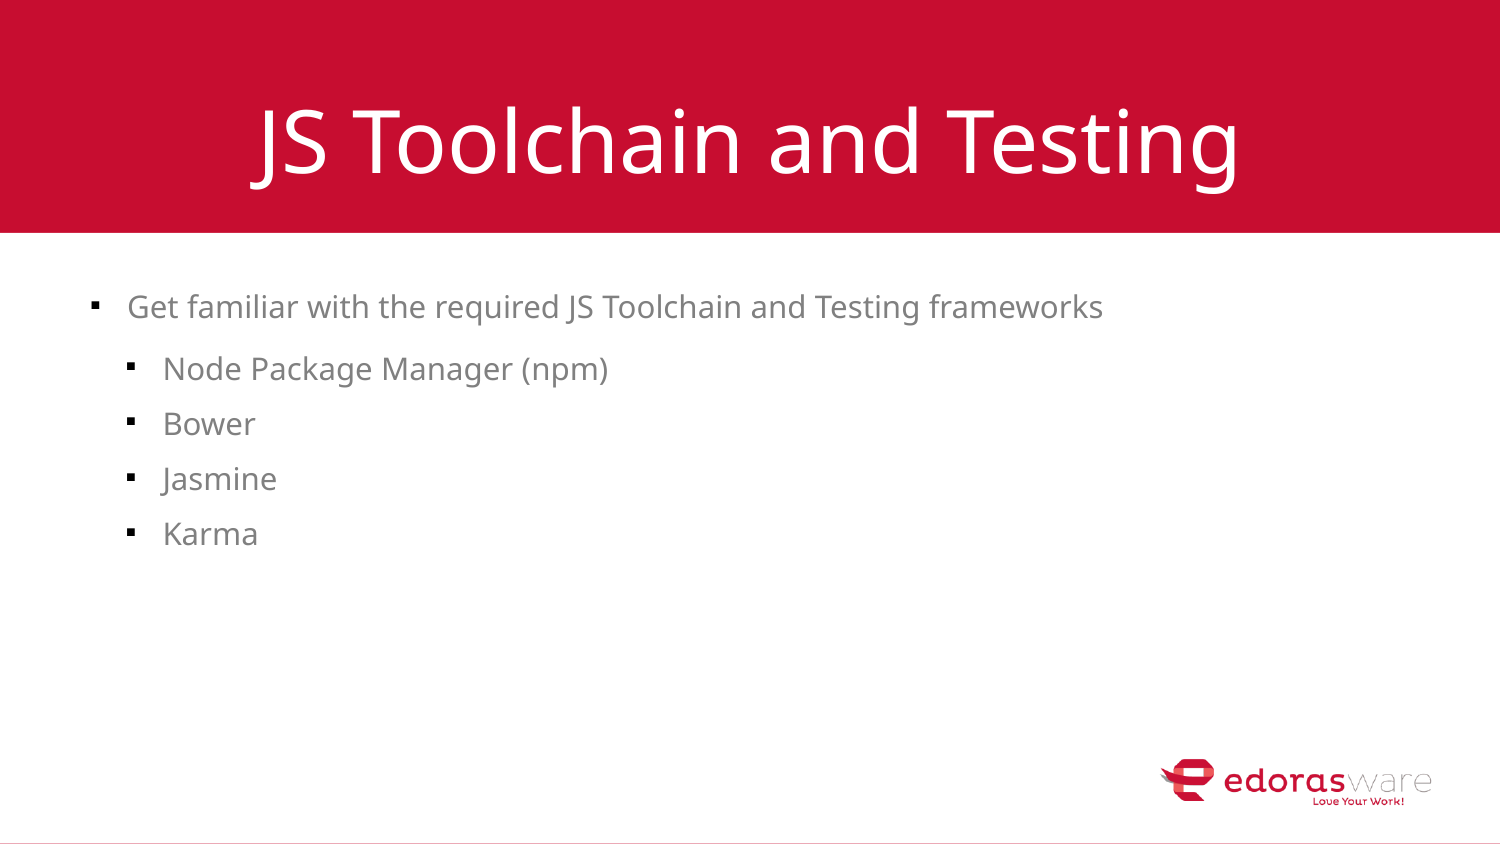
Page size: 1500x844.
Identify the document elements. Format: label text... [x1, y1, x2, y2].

picture [1151, 748, 1436, 815]
title JS Toolchain and Testing [75, 45, 1425, 233]
list Get familiar with the required JS Toolchain and Testing frameworks Node Package Manager (npm) Bower Jasmine Karma [41, 280, 1459, 741]
